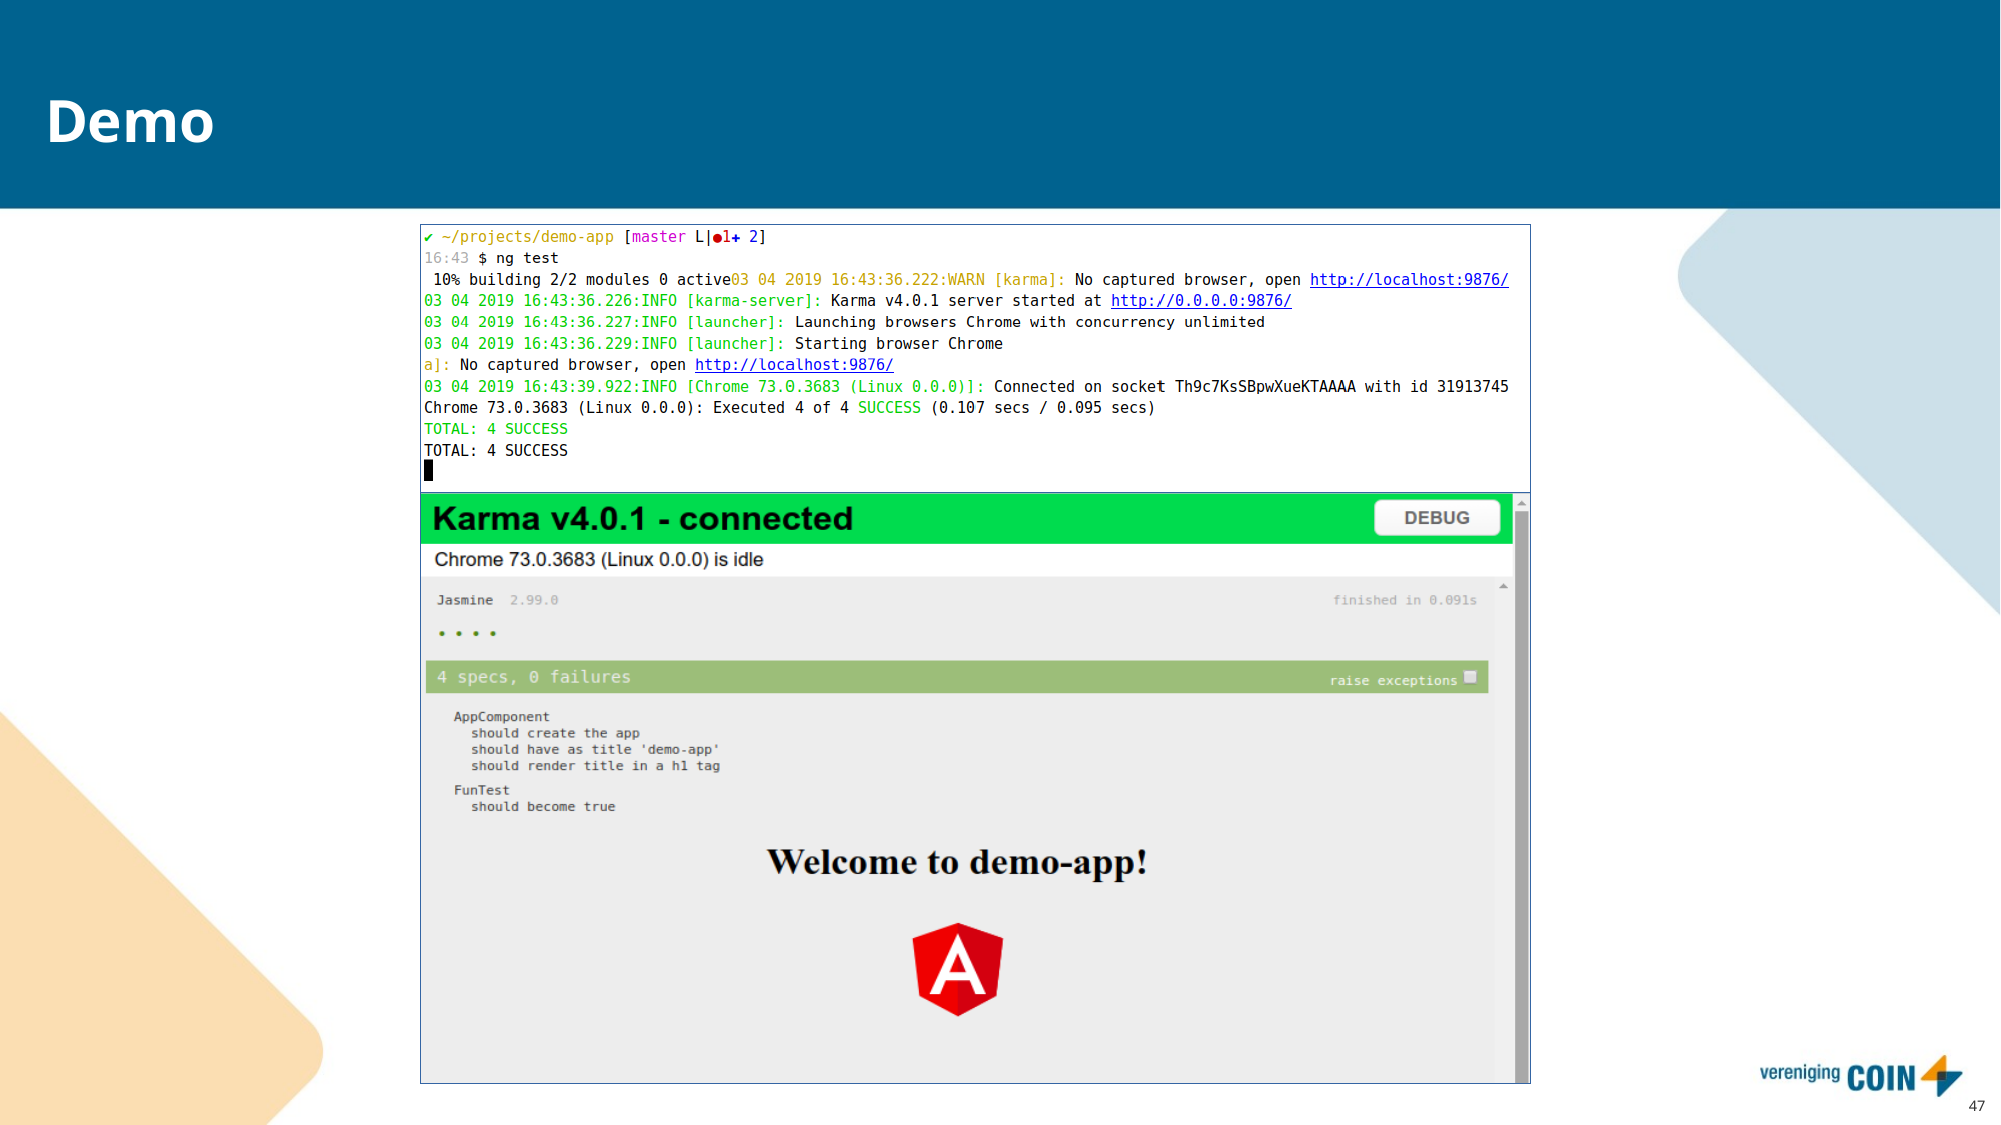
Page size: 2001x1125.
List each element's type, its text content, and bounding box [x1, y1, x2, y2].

picture [0, 208, 2001, 1125]
text_box Demo [30, 31, 1969, 162]
